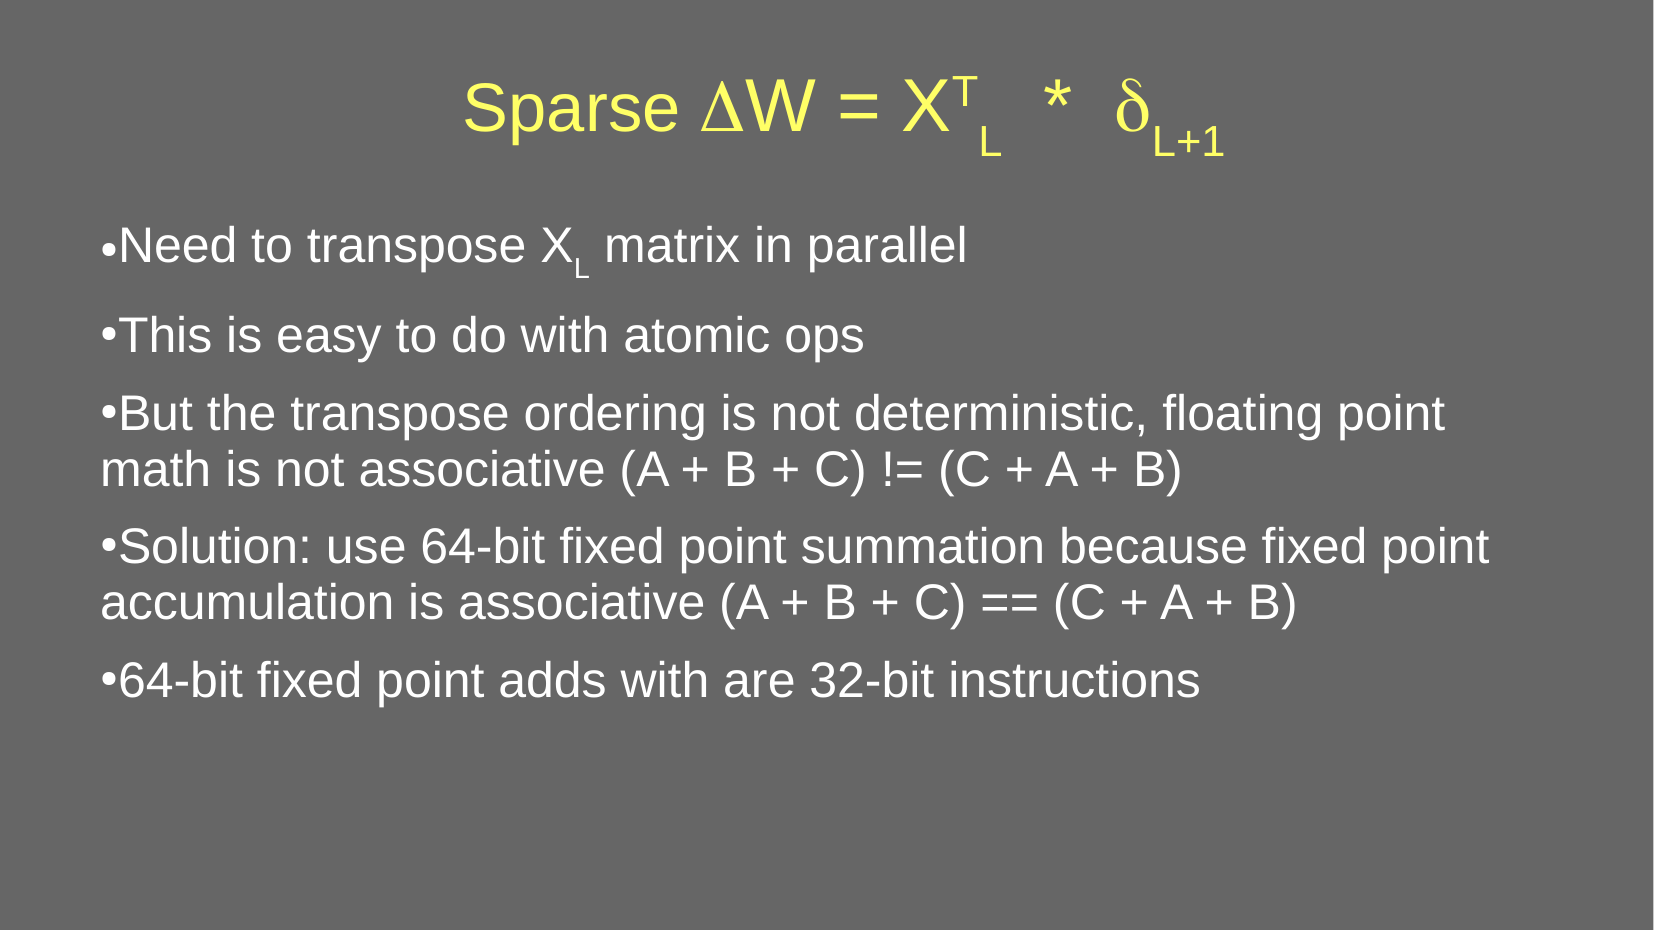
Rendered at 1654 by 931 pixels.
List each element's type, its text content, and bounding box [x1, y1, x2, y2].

title Sparse DW = XTL * dL+1 [82, 36, 1571, 193]
list Need to transpose XL matrix in parallel This is easy to do with atomic ops But the transpose ordering is not deterministic, floating point math is not associative (A + B + C) != (C + A + B) Solution: use 64-bit fixed point summation because fixed point accumulation is associative (A + B + C) == (C + A + B) 64-bit fixed point adds with are 32-bit instructions [82, 217, 1571, 757]
